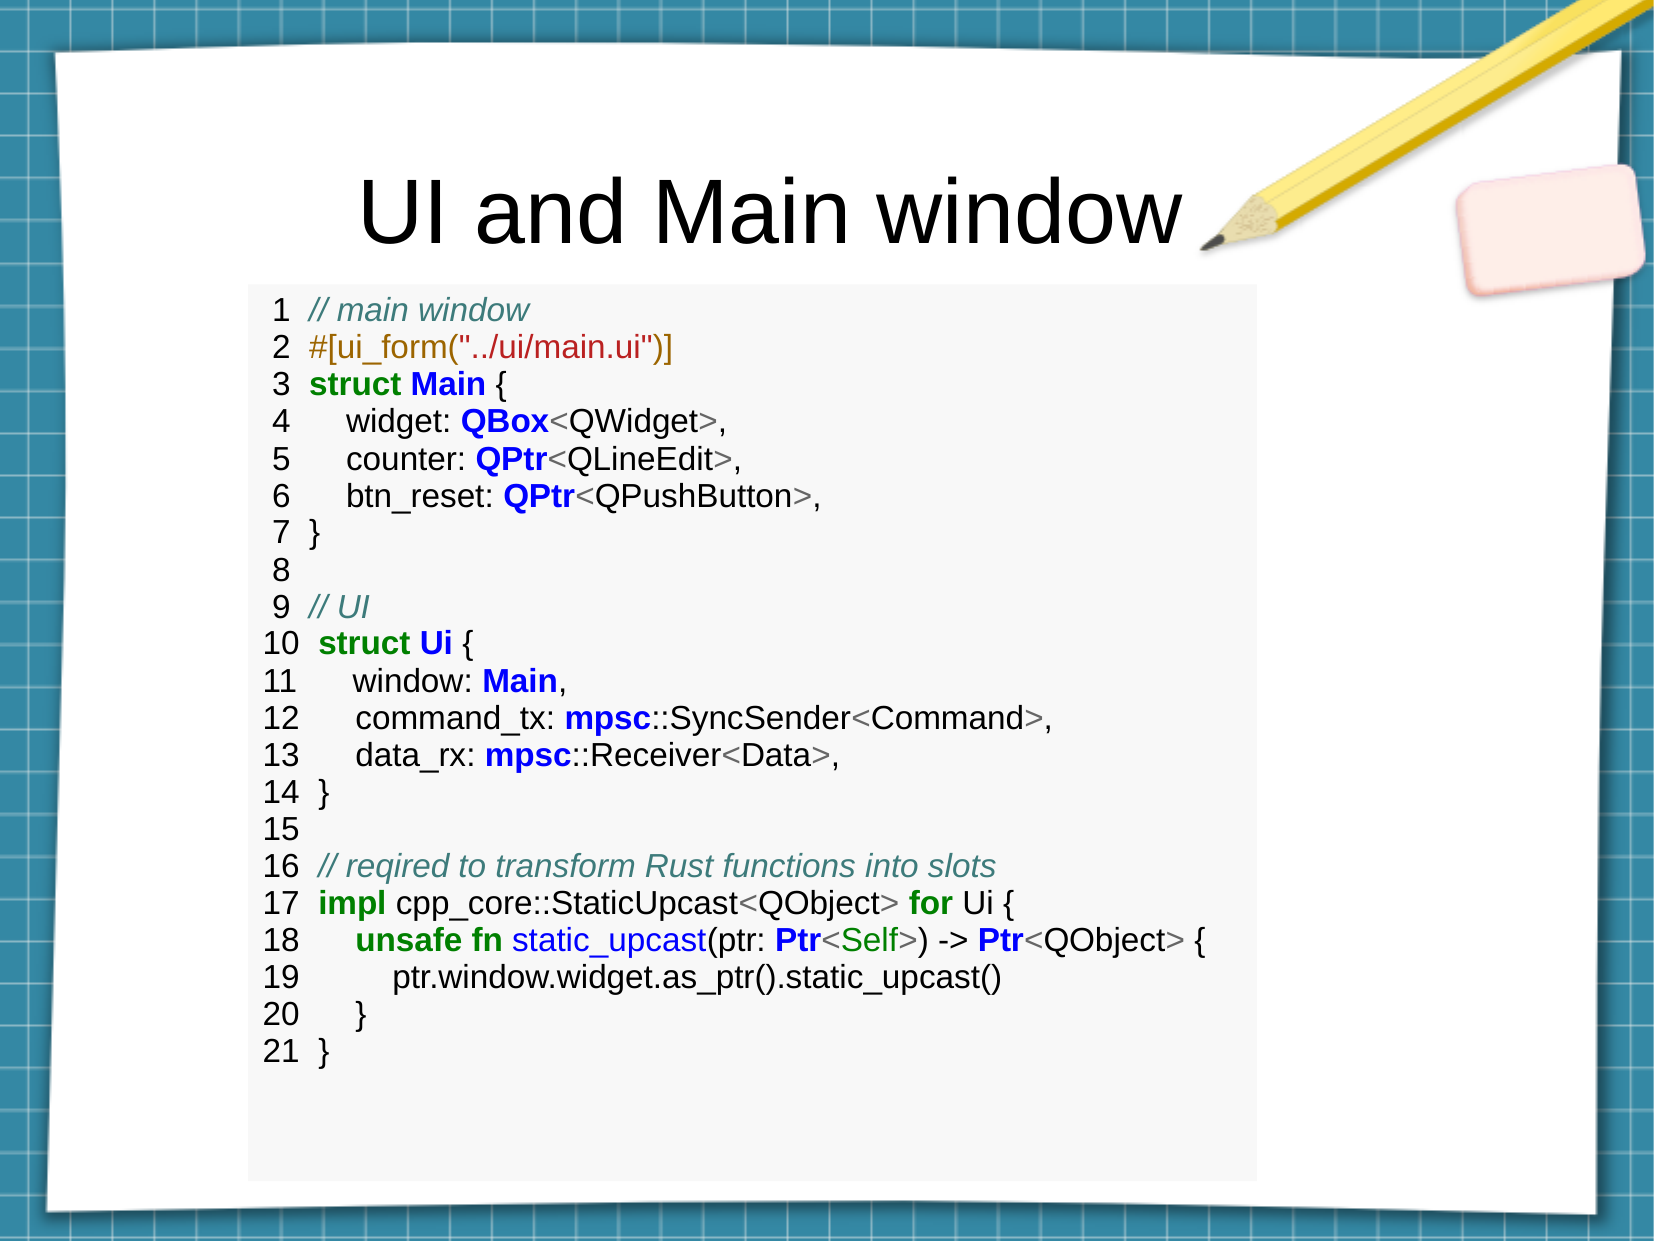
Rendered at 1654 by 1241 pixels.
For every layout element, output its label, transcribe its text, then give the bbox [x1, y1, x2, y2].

picture [0, 0, 1654, 1241]
text_box 1 // main window 2 #[ui_form("../ui/main.ui")] 3 struct Main { 4 widget: QBox<QWidget>, 5 counter: QPtr<QLineEdit>, 6 btn_reset: QPtr<QPushButton>, 7 } 8 9 // UI 10 struct Ui { 11 window: Main, 12 command_tx: mpsc::SyncSender<Command>, 13 data_rx: mpsc::Receiver<Data>, 14 } 15 16 // reqired to transform Rust functions into slots 17 impl cpp_core::StaticUpcast<QObject> for Ui { 18 unsafe fn static_upcast(ptr: Ptr<Self>) -> Ptr<QObject> { 19 ptr.window.widget.as_ptr().static_upcast() 20 } 21 } [248, 284, 1257, 1182]
text_box UI and Main window [342, 153, 1347, 271]
